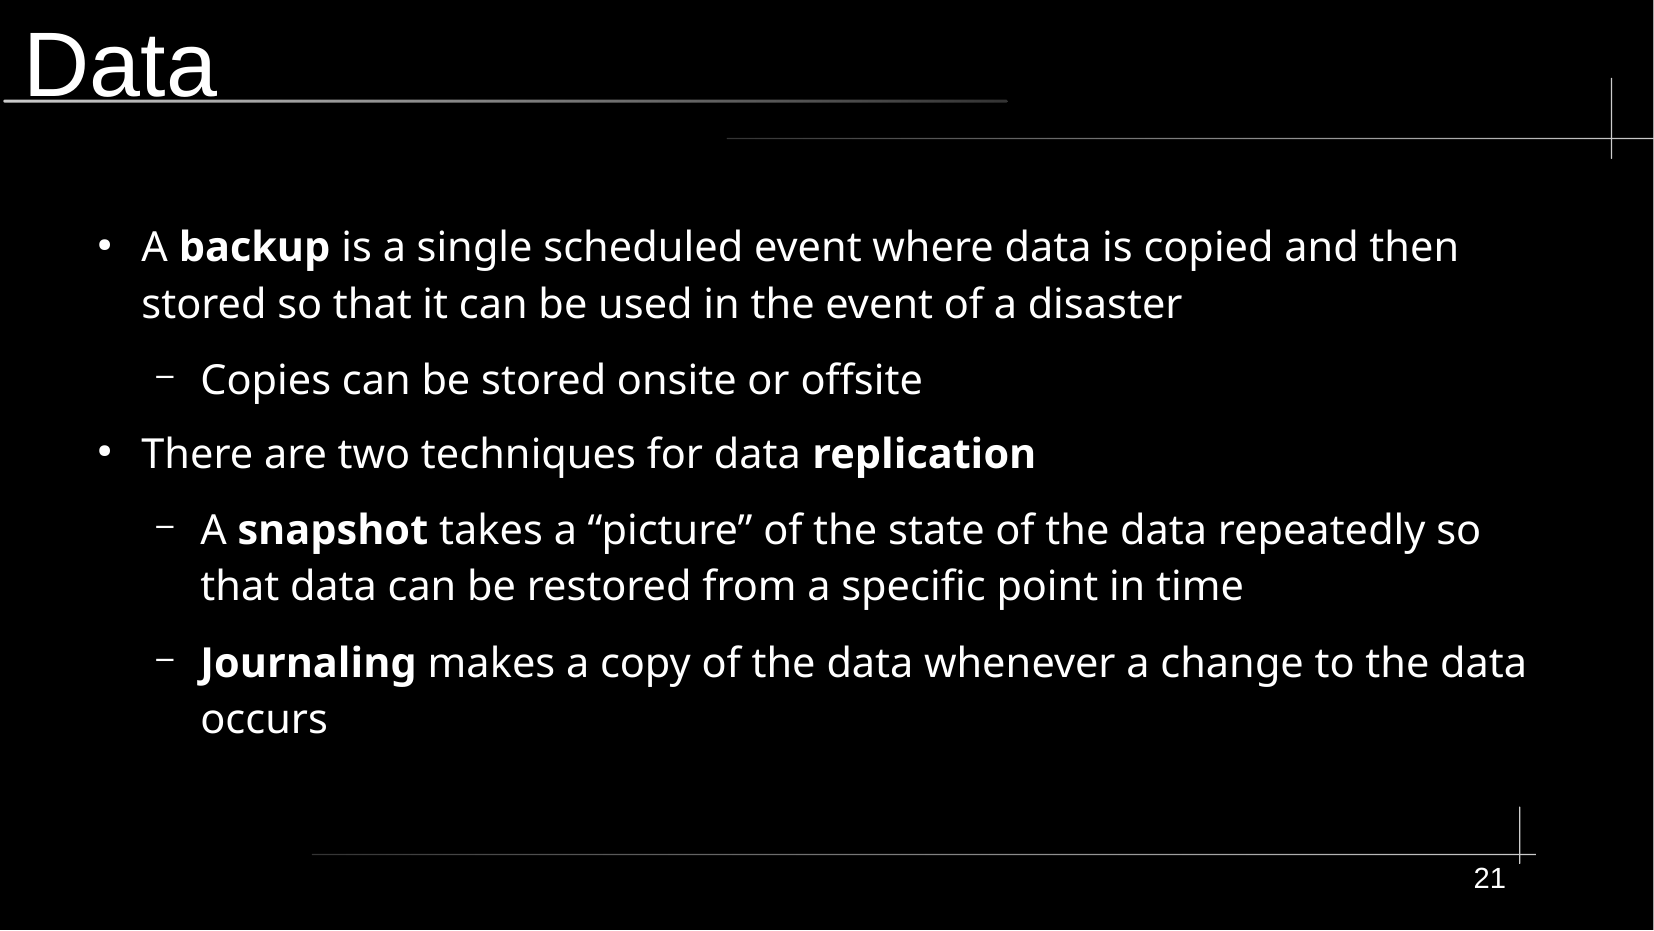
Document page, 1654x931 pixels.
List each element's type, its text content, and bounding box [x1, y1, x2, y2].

list A backup is a single scheduled event where data is copied and then stored so that it can be used in the event of a disaster Copies can be stored onsite or offsite There are two techniques for data replication A snapshot takes a “picture” of the state of the data repeatedly so that data can be restored from a specific point in time Journaling makes a copy of the data whenever a change to the data occurs [82, 217, 1571, 758]
title Data [23, 11, 1589, 119]
